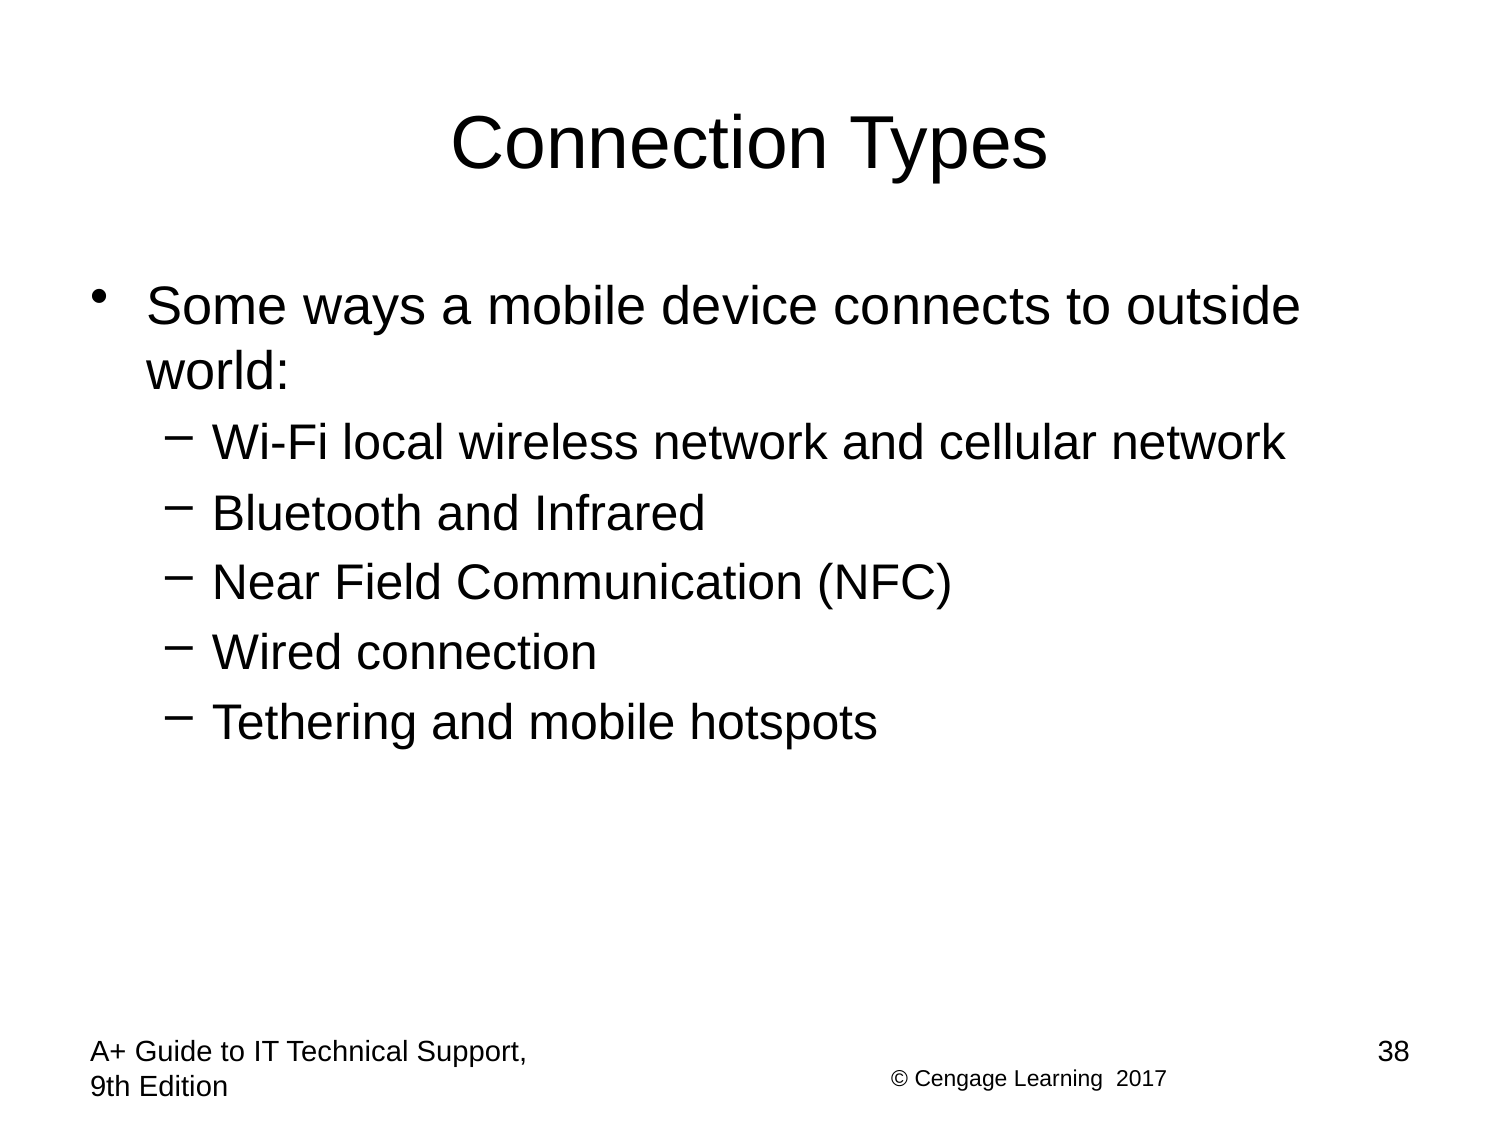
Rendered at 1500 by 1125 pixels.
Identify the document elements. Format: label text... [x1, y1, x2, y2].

title Connection Types [75, 45, 1425, 233]
footer A+ Guide to IT Technical Support, 9th Edition [75, 1024, 588, 1103]
list Some ways a mobile device connects to outside world: Wi-Fi local wireless network and cellular network Bluetooth and Infrared Near Field Communication (NFC) Wired connection Tethering and mobile hotspots [75, 262, 1425, 1005]
slide_number <number> [1312, 1024, 1425, 1103]
